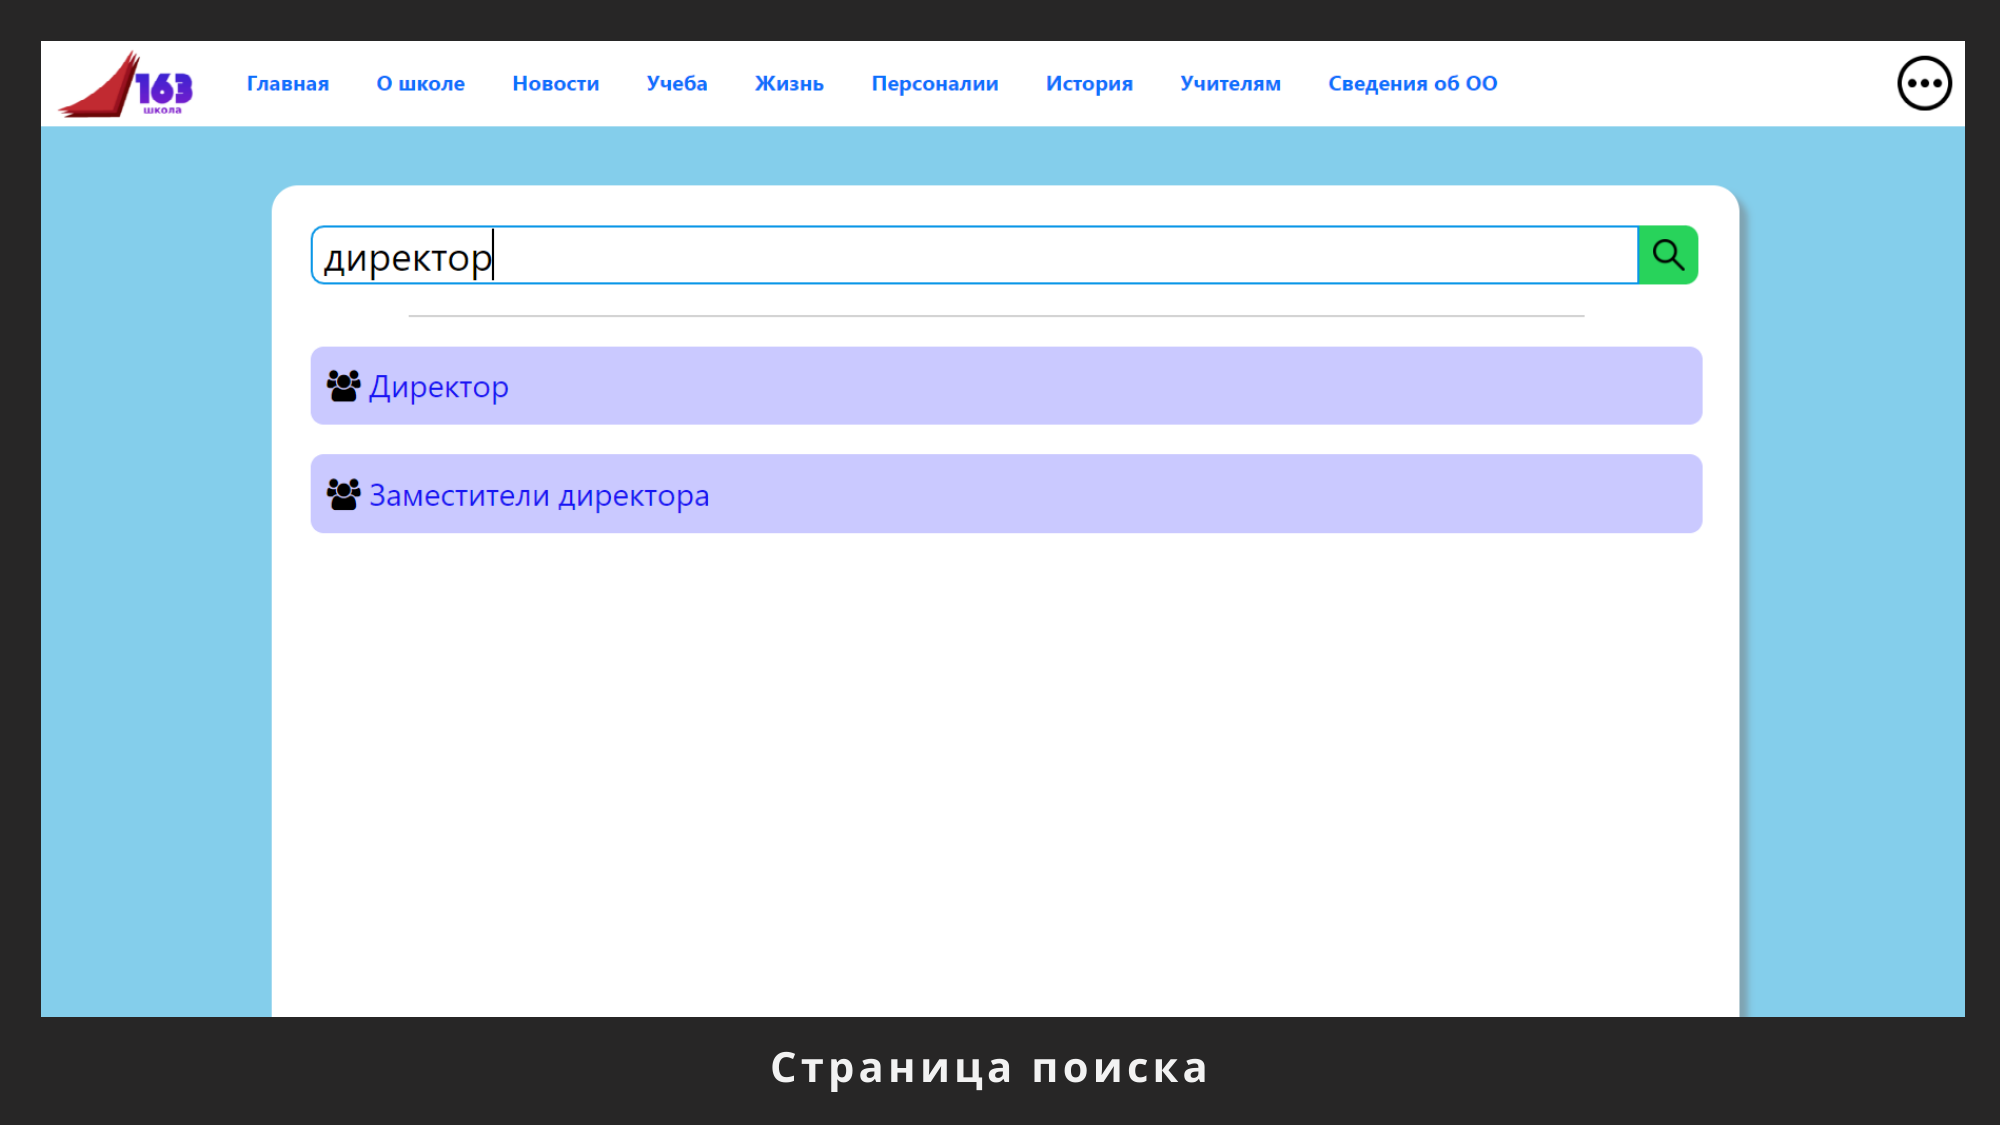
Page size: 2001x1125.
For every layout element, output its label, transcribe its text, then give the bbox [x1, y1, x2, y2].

picture [41, 41, 1965, 1017]
text_box Страница поиска [118, 1033, 1861, 1099]
